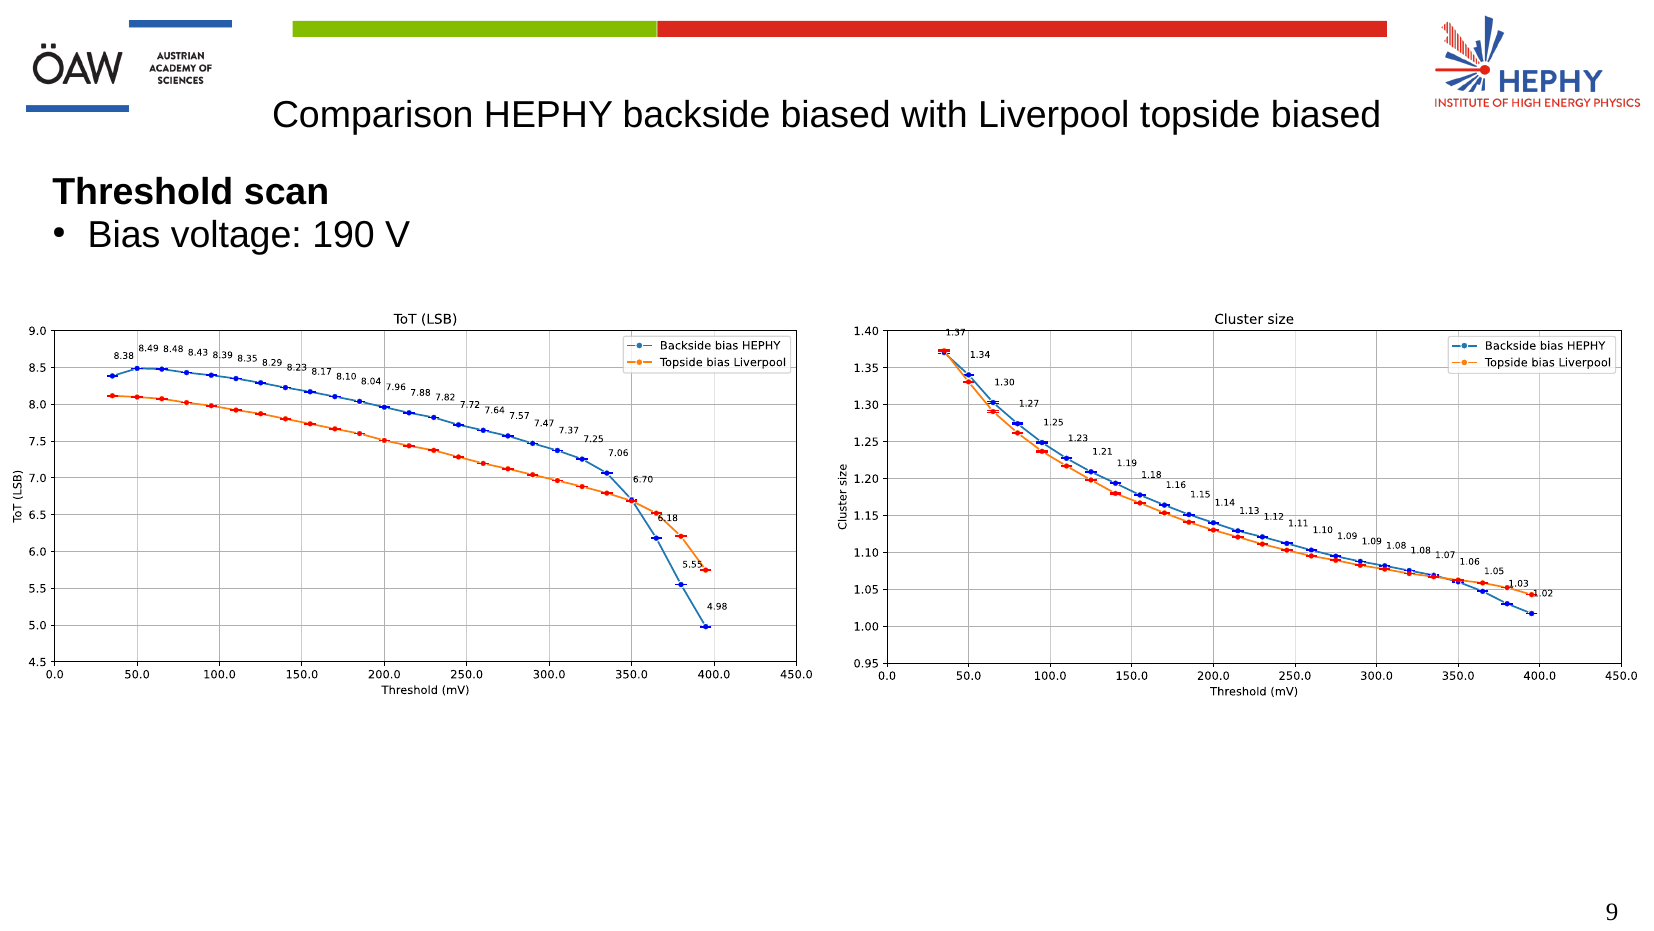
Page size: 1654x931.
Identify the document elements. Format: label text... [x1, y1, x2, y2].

picture [1430, 12, 1642, 109]
text_box Threshold scan Bias voltage: 190 V [37, 163, 563, 263]
picture [0, 300, 1651, 712]
title Comparison HEPHY backside biased with Liverpool topside biased [82, 37, 1571, 193]
picture [26, 20, 232, 112]
